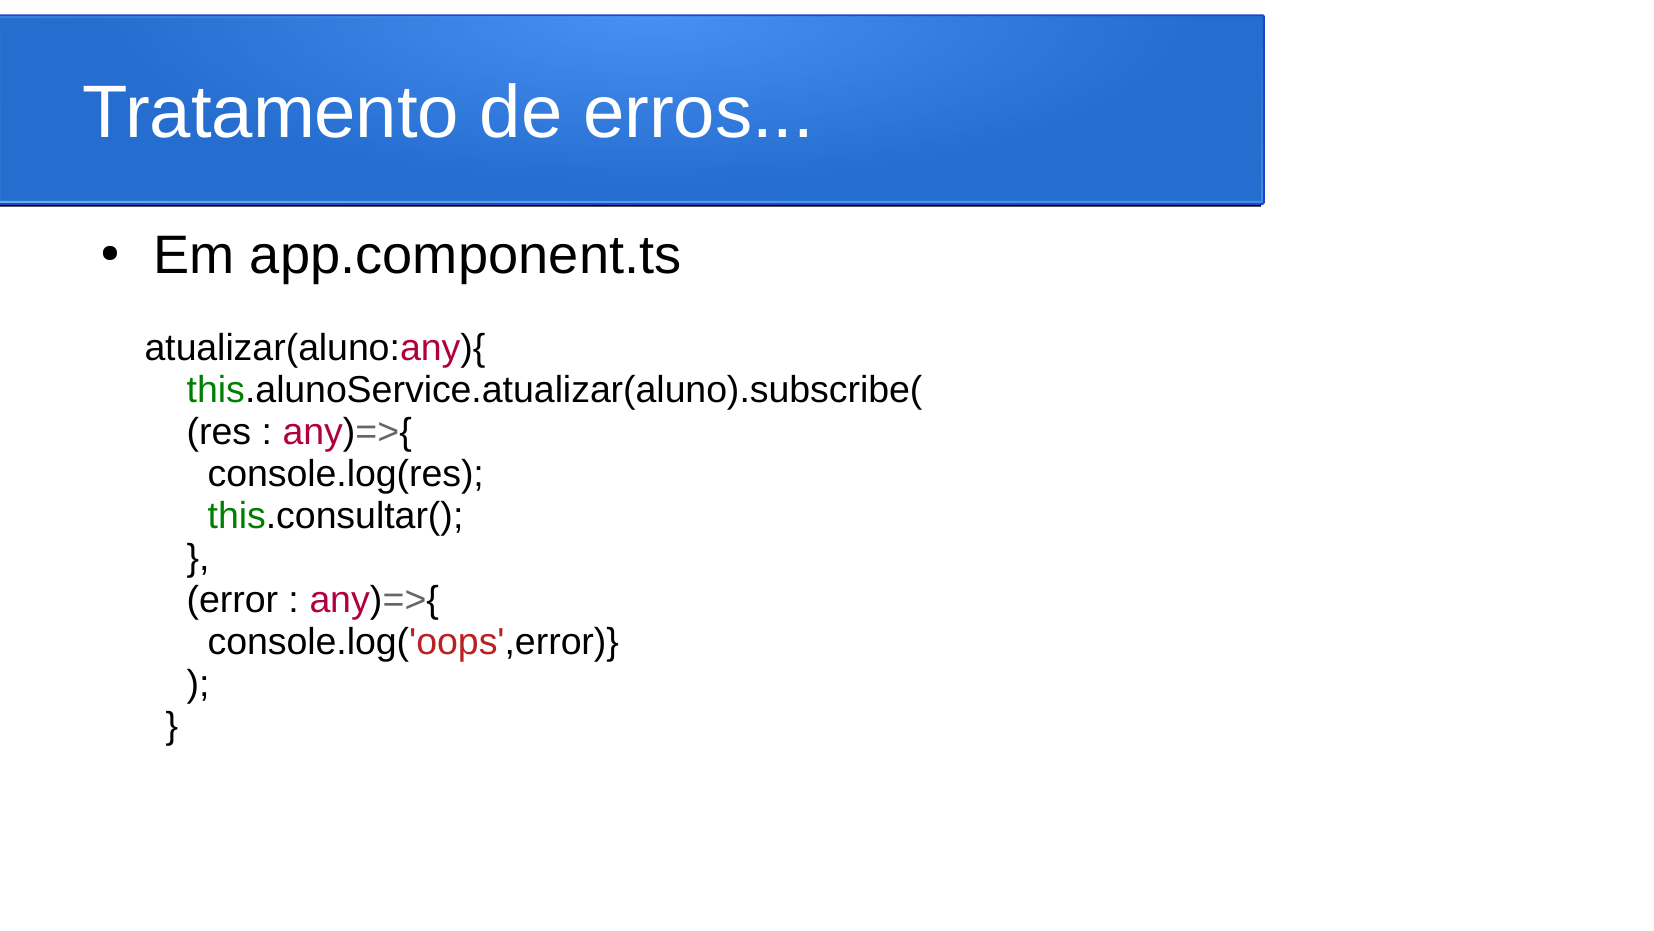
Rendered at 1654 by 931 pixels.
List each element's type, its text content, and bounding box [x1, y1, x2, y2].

list Em app.component.ts [82, 224, 1571, 764]
text_box atualizar(aluno:any){ this.alunoService.atualizar(aluno).subscribe( (res : any)=>{ console.log(res); this.consultar(); }, (error : any)=>{ console.log('oops',error)} ); } [129, 318, 1075, 838]
title Tratamento de erros... [82, 35, 1235, 189]
